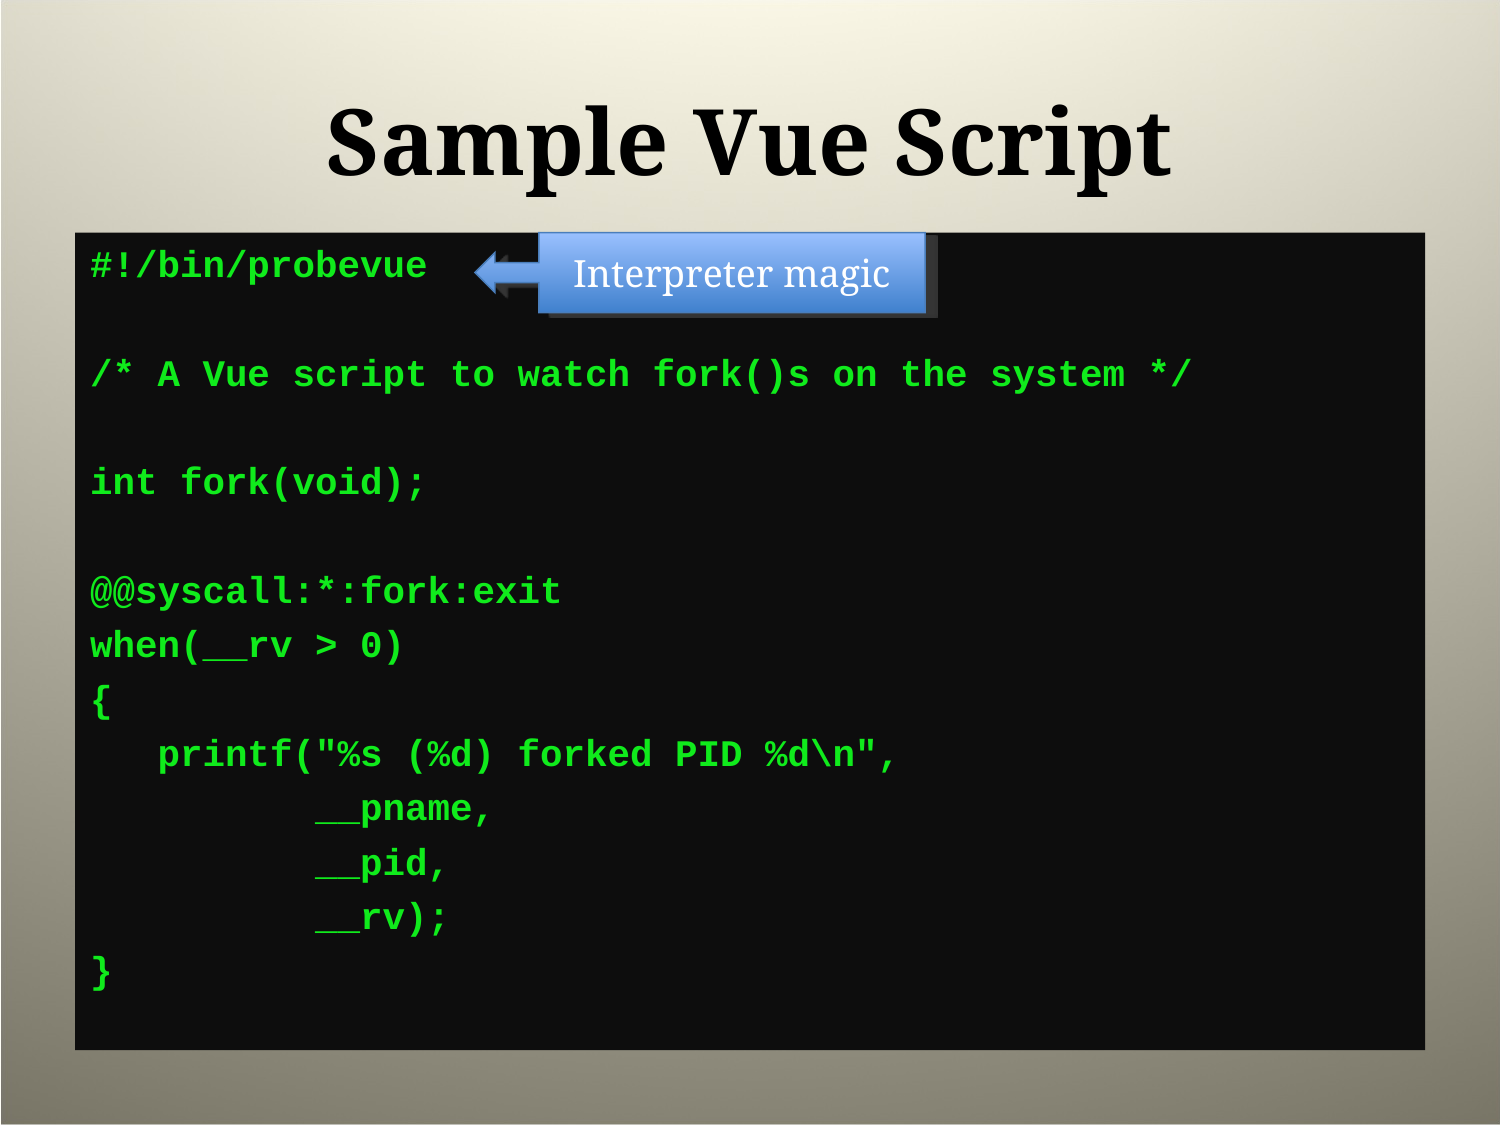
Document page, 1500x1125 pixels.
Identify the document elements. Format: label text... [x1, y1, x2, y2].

list #!/bin/probevue /* A Vue script to watch fork()s on the system */ int fork(void); @@syscall:*:fork:exit when(__rv > 0) { printf("%s (%d) forked PID %d\n", __pname, __pid, __rv); } [75, 232, 1426, 1051]
text_box Interpreter magic [474, 232, 926, 313]
title Sample Vue Script [75, 45, 1426, 232]
picture [0, 0, 1500, 1125]
